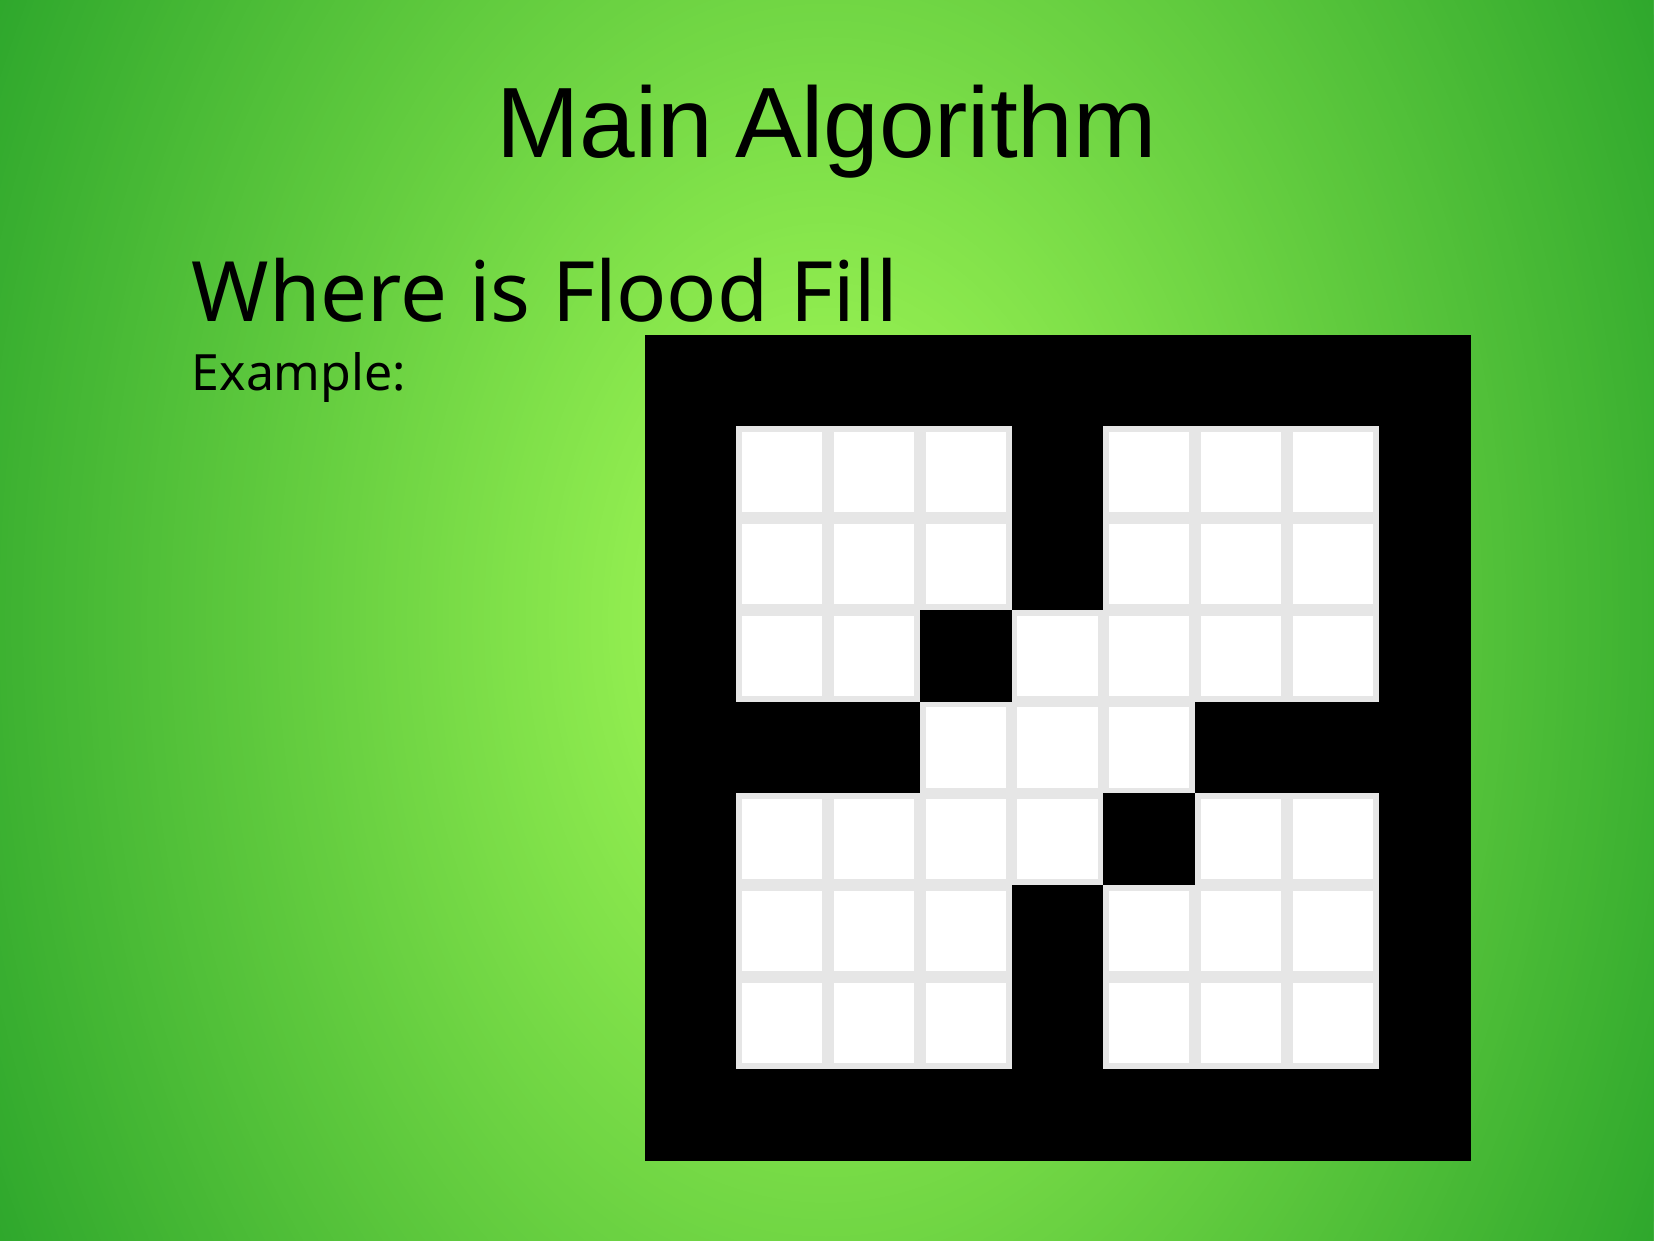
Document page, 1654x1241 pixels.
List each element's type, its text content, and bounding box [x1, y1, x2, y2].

text_box Example: [177, 330, 1411, 1101]
text_box Where is Flood Fill [177, 225, 1066, 330]
text_box Main Algorithm [316, 60, 1337, 187]
picture [645, 335, 1471, 1161]
